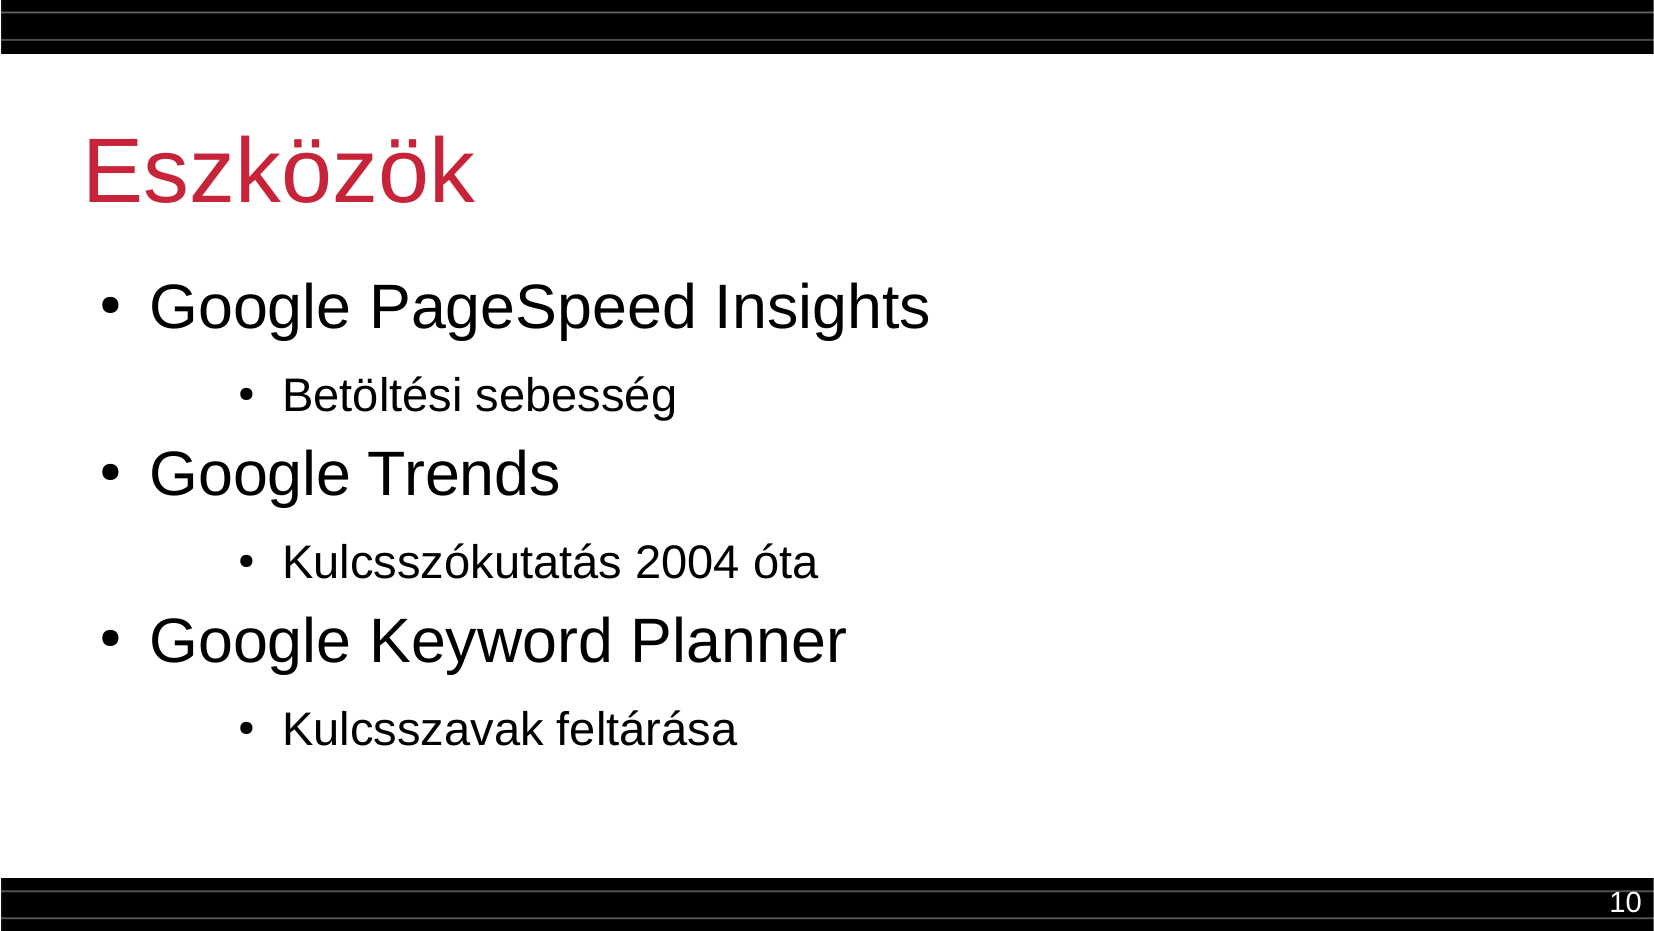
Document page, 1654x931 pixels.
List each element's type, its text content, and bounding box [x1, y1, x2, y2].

picture [1, 878, 1654, 931]
picture [1, 0, 1654, 54]
title Eszközök [82, 92, 1571, 249]
list Google PageSpeed Insights Betöltési sebesség Google Trends Kulcsszókutatás 2004 óta Google Keyword Planner Kulcsszavak feltárása [82, 271, 1571, 758]
